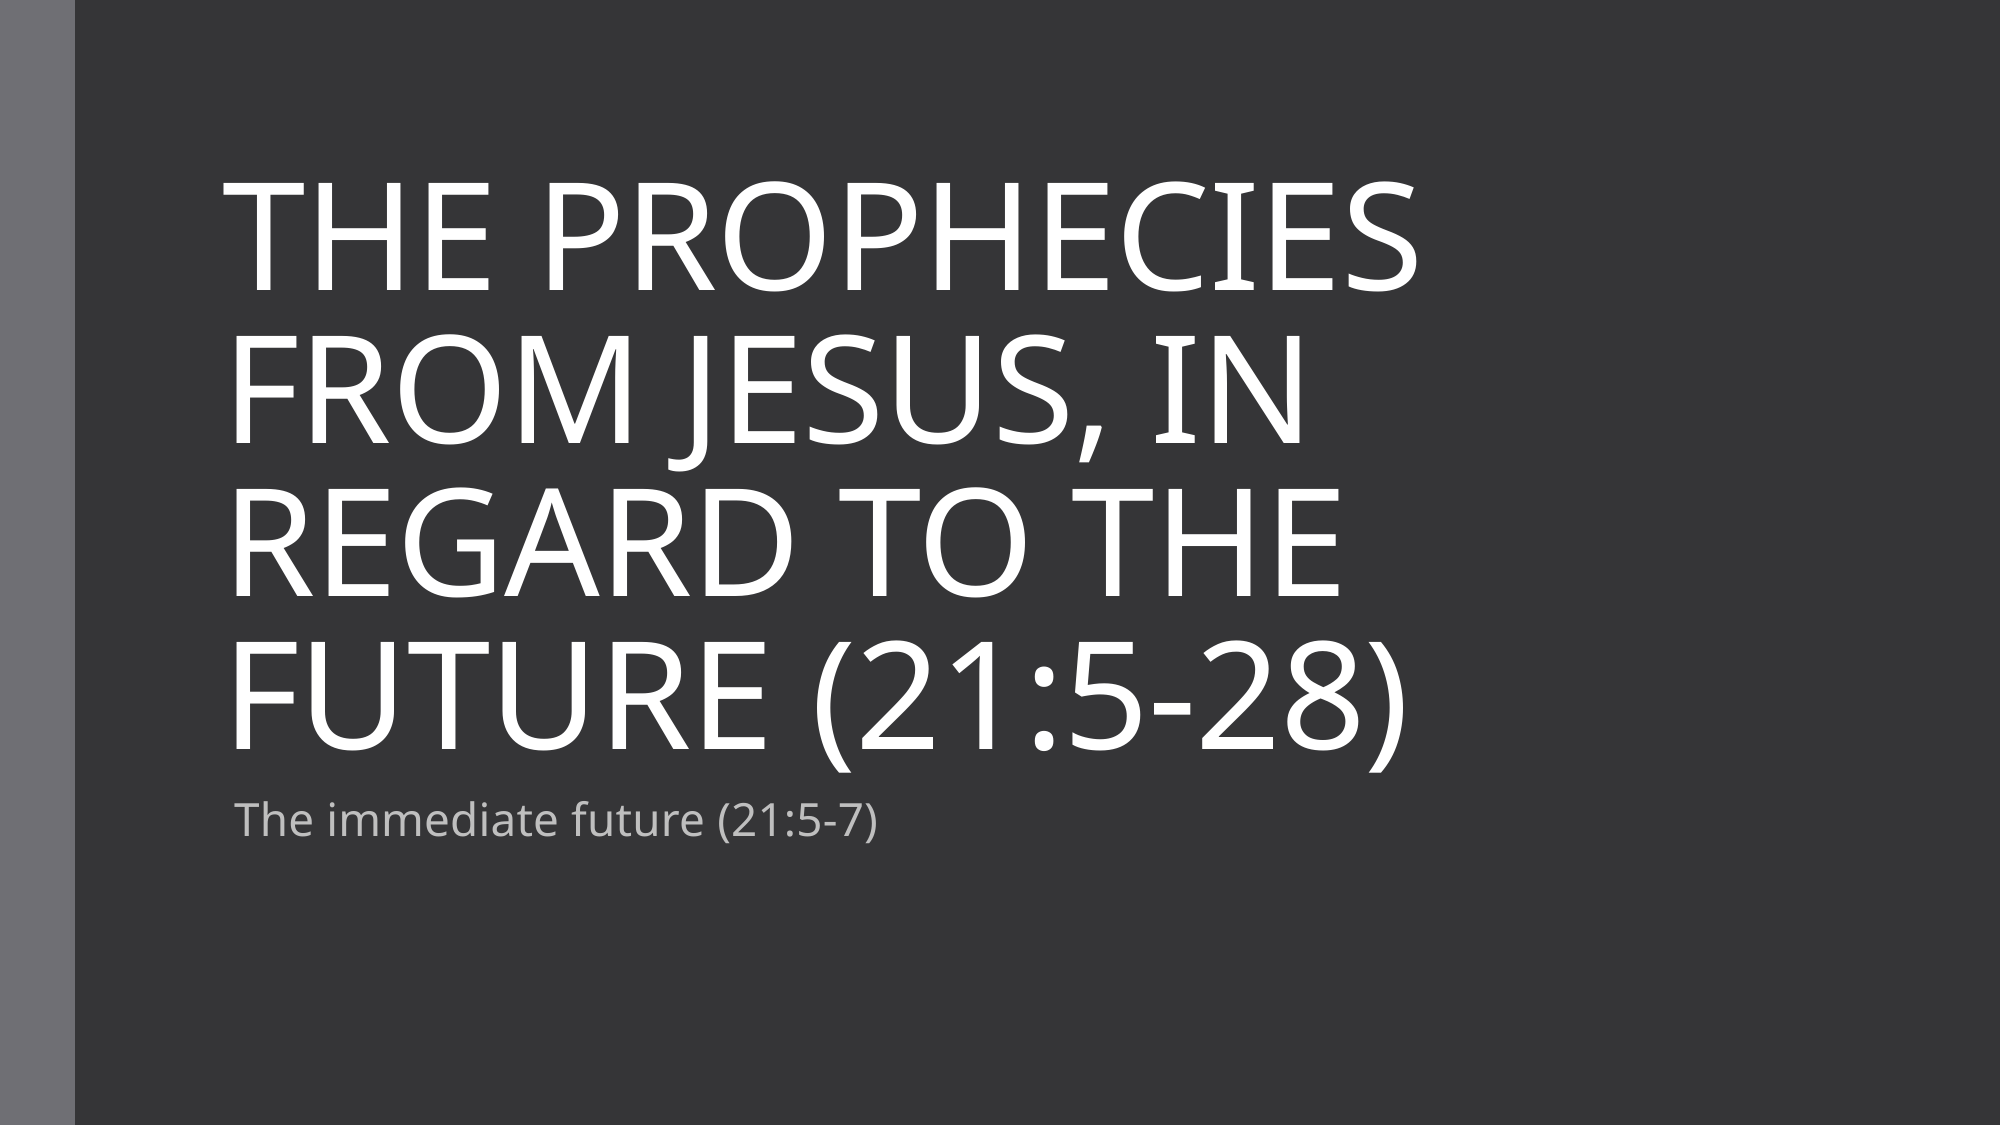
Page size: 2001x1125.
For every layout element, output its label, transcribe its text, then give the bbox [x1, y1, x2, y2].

title THE PROPHECIES FROM JESUS, IN REGARD TO THE FUTURE (21:5-28) [206, 124, 1752, 787]
subtitle The immediate future (21:5-7) [206, 787, 1752, 1066]
